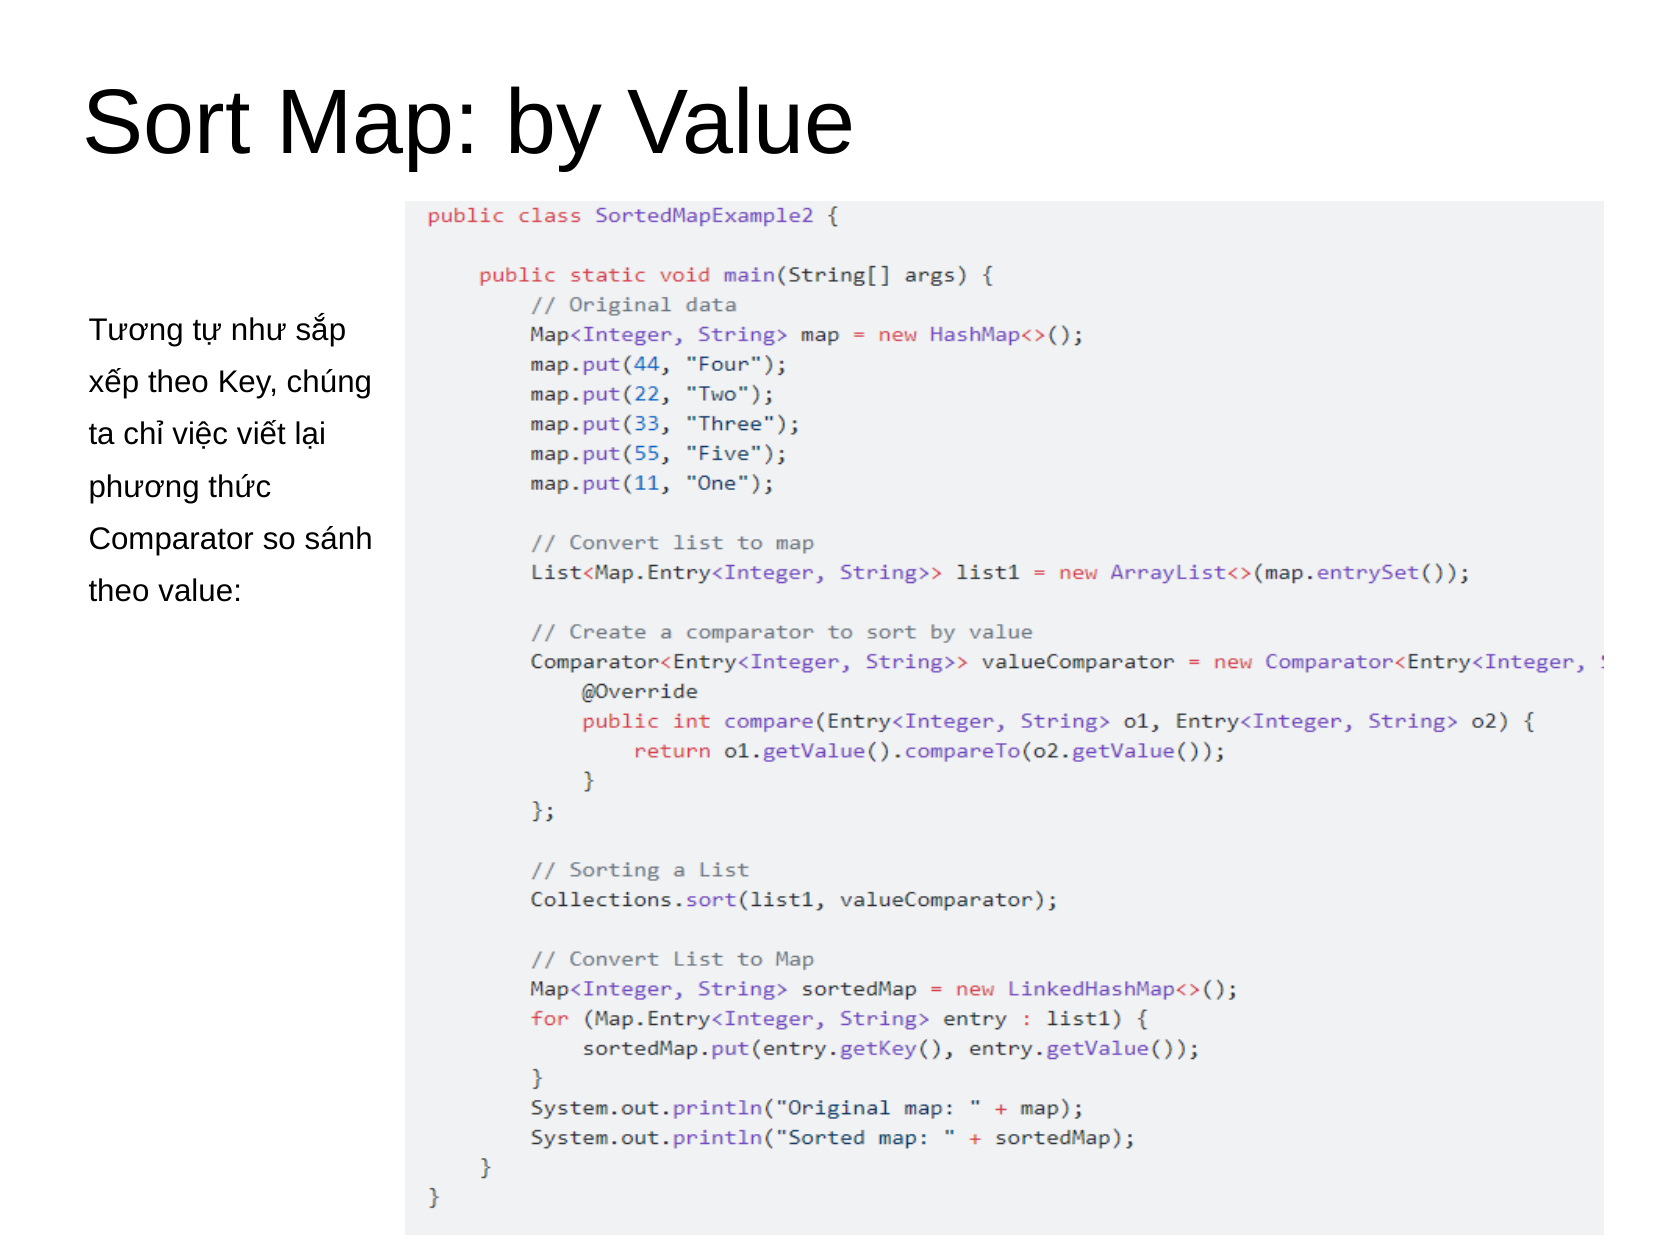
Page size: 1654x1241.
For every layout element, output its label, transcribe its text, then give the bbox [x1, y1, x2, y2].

text_box Tương tự như sắp xếp theo Key, chúng ta chỉ việc viết lại phương thức Comparator so sánh theo value: [73, 287, 391, 1156]
title Sort Map: by Value [82, 17, 1571, 226]
title [82, 242, 405, 451]
picture [405, 201, 1604, 1235]
